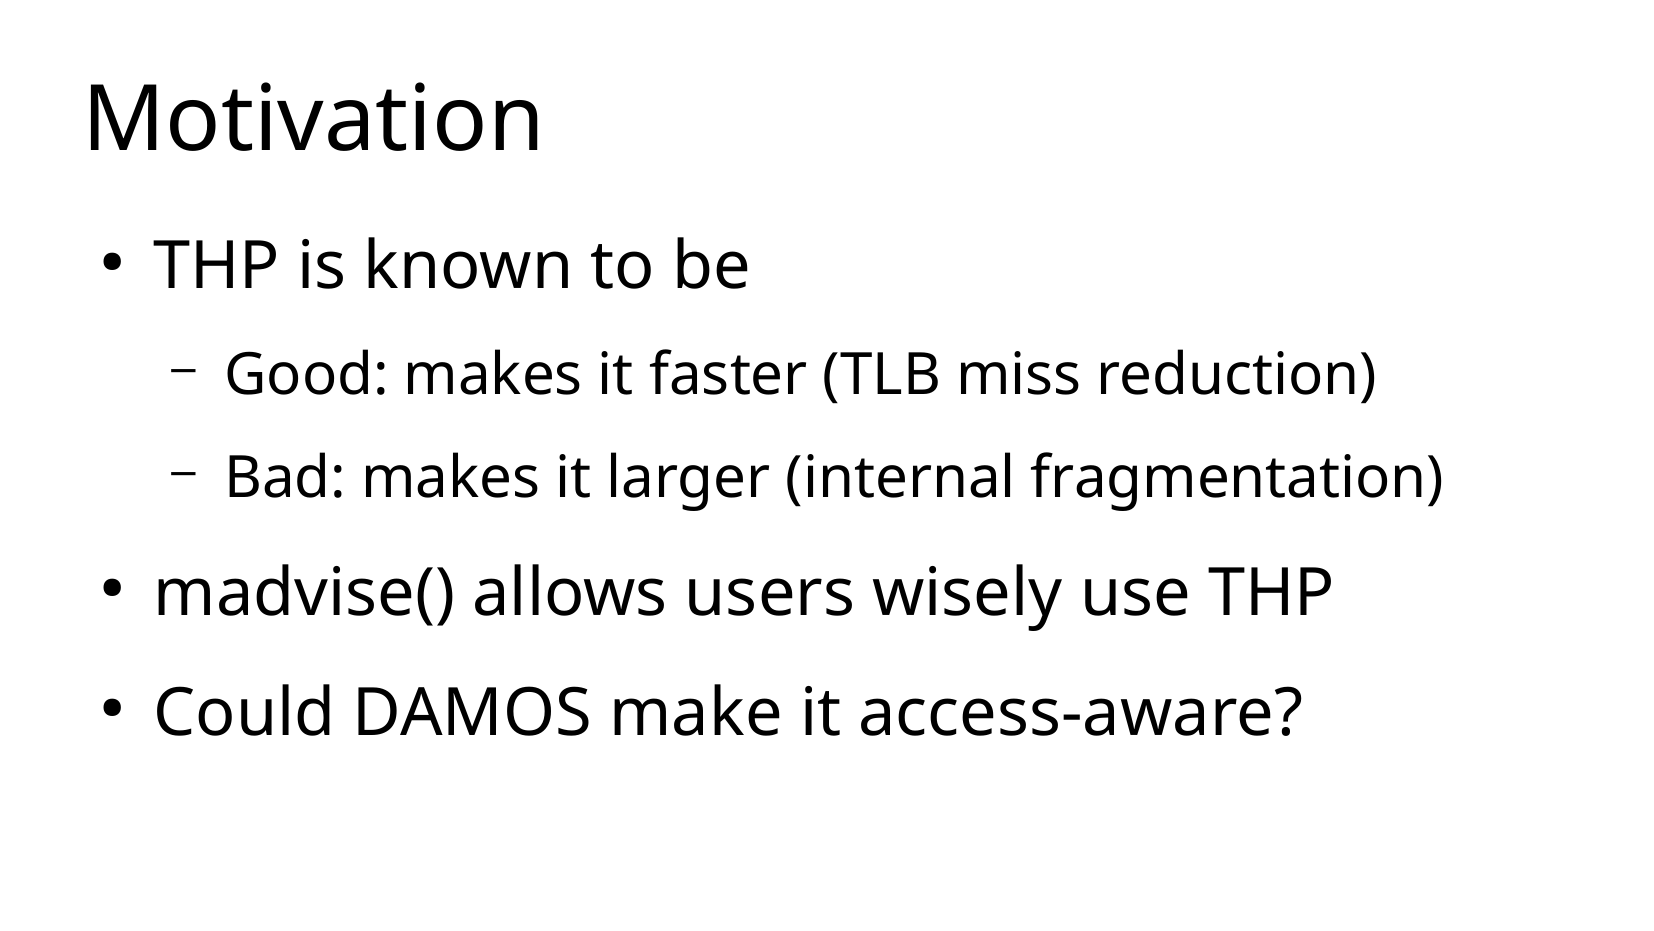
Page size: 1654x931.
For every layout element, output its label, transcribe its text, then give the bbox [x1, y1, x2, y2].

list THP is known to be Good: makes it faster (TLB miss reduction) Bad: makes it larger (internal fragmentation) madvise() allows users wisely use THP Could DAMOS make it access-aware? [82, 217, 1571, 758]
title Motivation [82, 37, 1571, 193]
